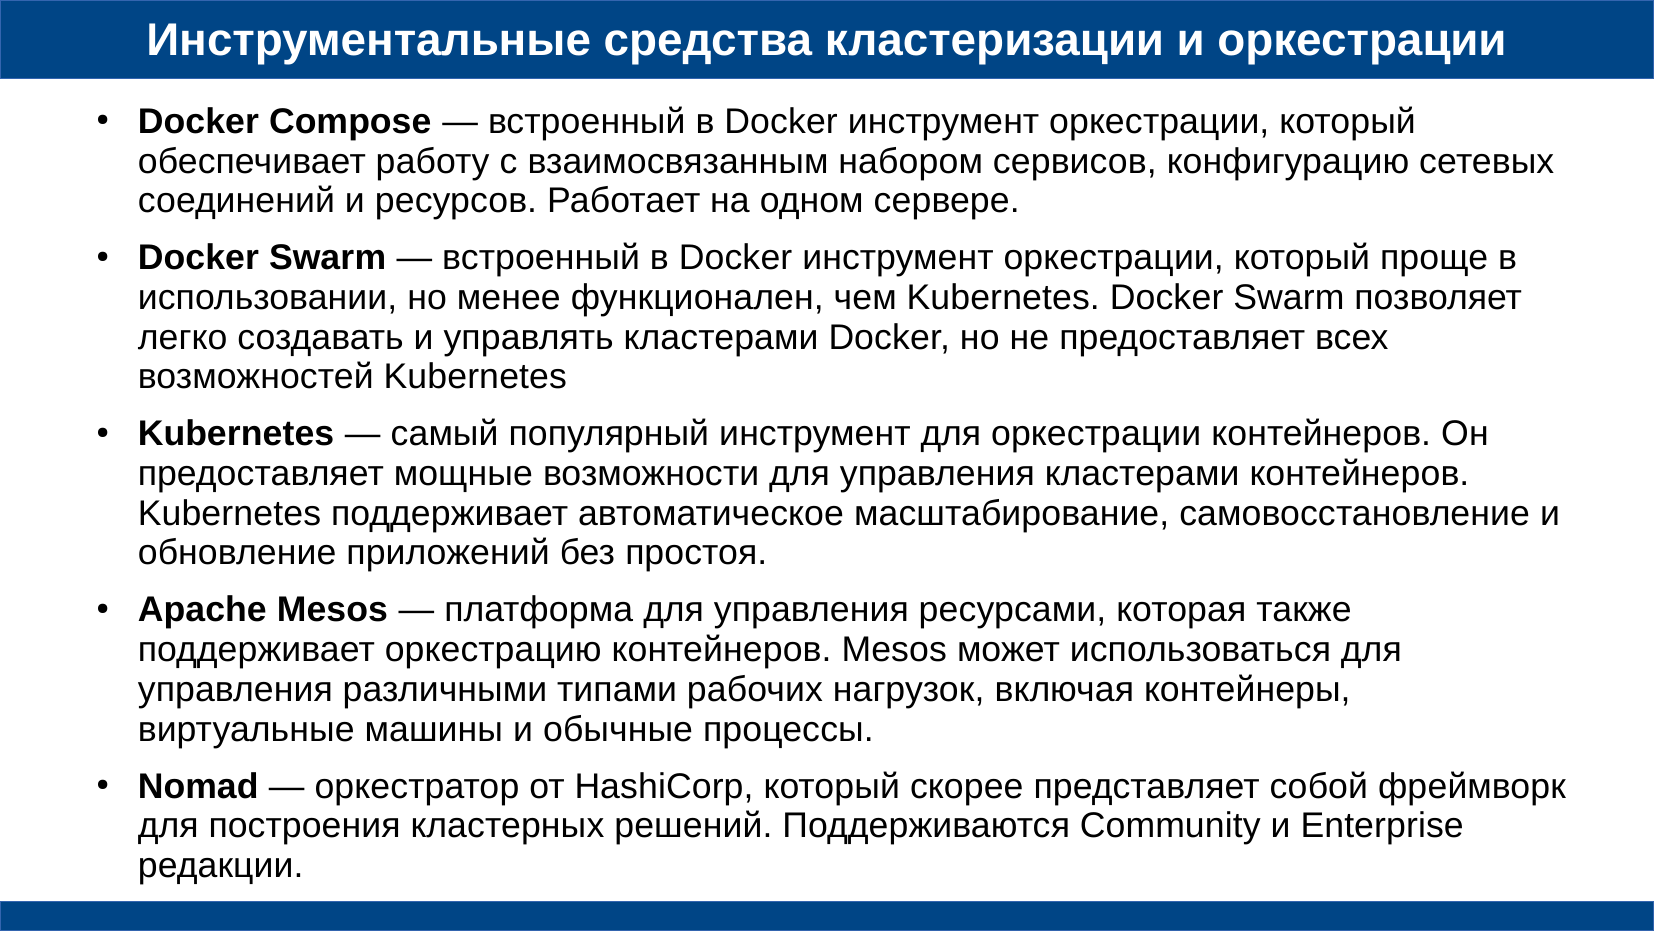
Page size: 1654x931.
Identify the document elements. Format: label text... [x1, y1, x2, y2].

list Docker Compose — встроенный в Docker инструмент оркестрации, который обеспечивает работу с взаимосвязанным набором сервисов, конфигурацию сетевых соединений и ресурсов. Работает на одном сервере. Docker Swarm — встроенный в Docker инструмент оркестрации, который проще в использовании, но менее функционален, чем Kubernetes. Docker Swarm позволяет легко создавать и управлять кластерами Docker, но не предоставляет всех возможностей Kubernetes Kubernetes — самый популярный инструмент для оркестрации контейнеров. Он предоставляет мощные возможности для управления кластерами контейнеров. Kubernetes поддерживает автоматическое масштабирование, самовосстановление и обновление приложений без простоя. Apache Mesos — платформа для управления ресурсами, которая также поддерживает оркестрацию контейнеров. Mesos может использоваться для управления различными типами рабочих нагрузок, включая контейнеры, виртуальные машины и обычные процессы. Nomad — оркестратор от HashiCorp, который скорее представляет собой фреймворк для построения кластерных решений. Поддерживаются Community и Enterprise редакции. [82, 101, 1571, 886]
title Инструментальные средства кластеризации и оркестрации [0, 0, 1654, 79]
